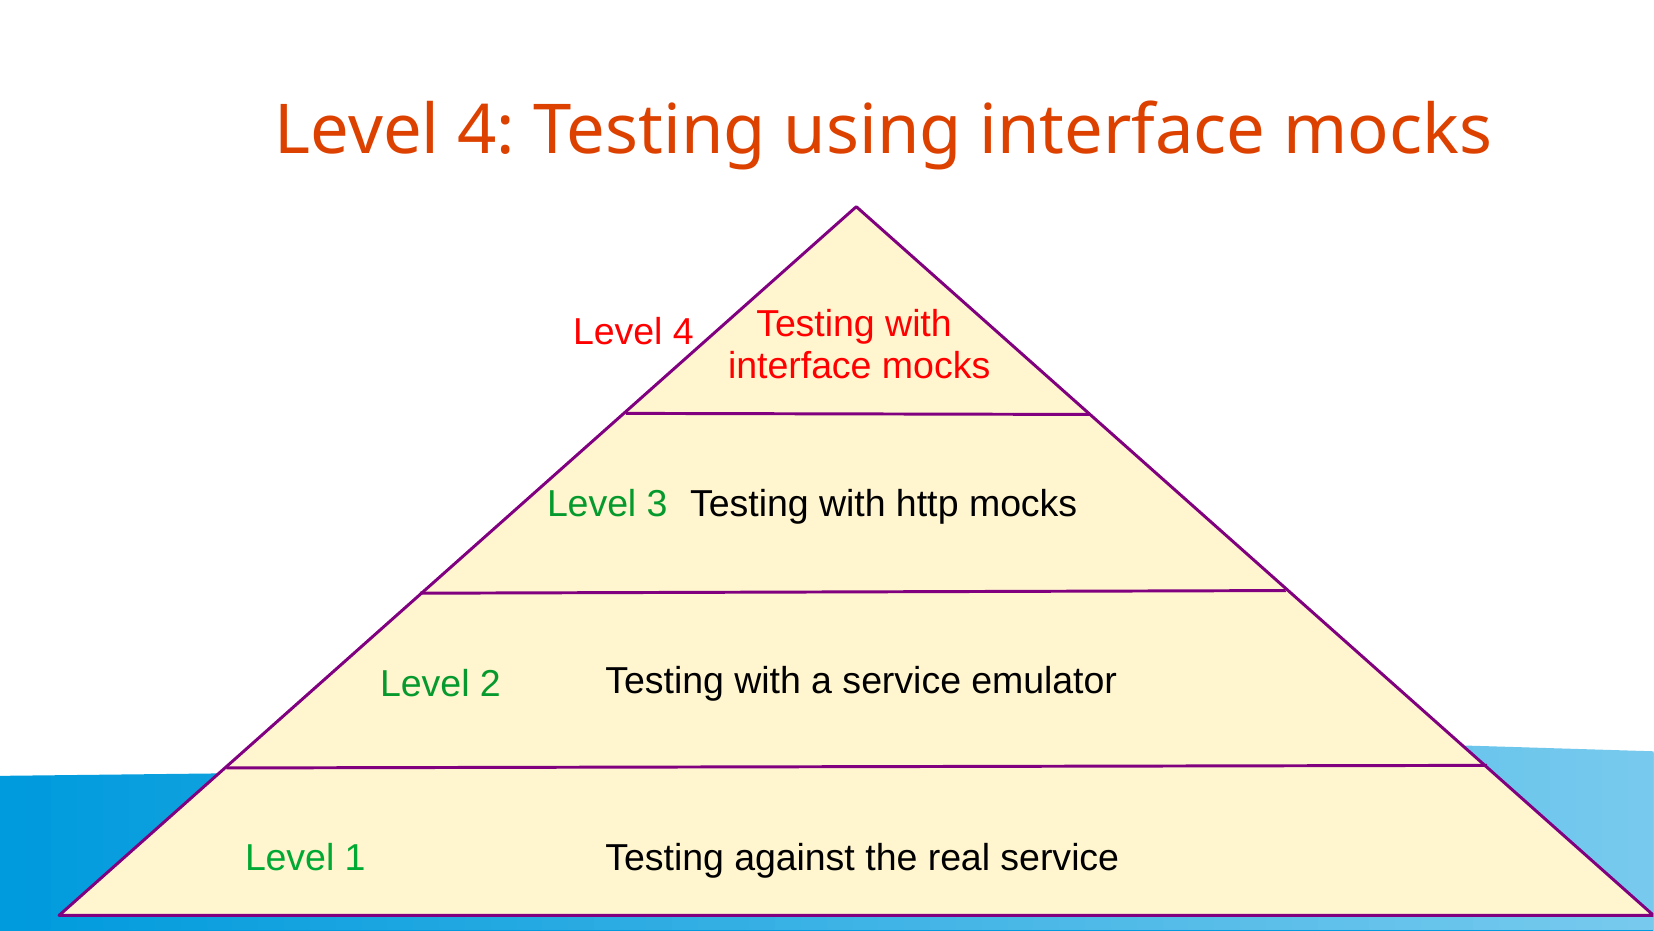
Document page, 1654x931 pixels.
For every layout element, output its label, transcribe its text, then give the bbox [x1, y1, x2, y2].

text_box Level 2 [365, 655, 522, 713]
text_box Level 4 [558, 303, 715, 361]
text_box Level 3 [532, 474, 689, 532]
text_box Testing with http mocks [689, 474, 1119, 532]
text_box [227, 412, 1483, 766]
text_box Testing against the real service [590, 829, 1211, 886]
text_box Testing with interface mocks [637, 295, 1081, 395]
title Level 4: Testing using interface mocks [145, 37, 1622, 216]
text_box [59, 767, 1654, 916]
text_box Level 1 [230, 829, 387, 886]
text_box [626, 395, 1088, 412]
text_box Testing with a service emulator [590, 651, 1211, 709]
text_box [756, 206, 956, 295]
